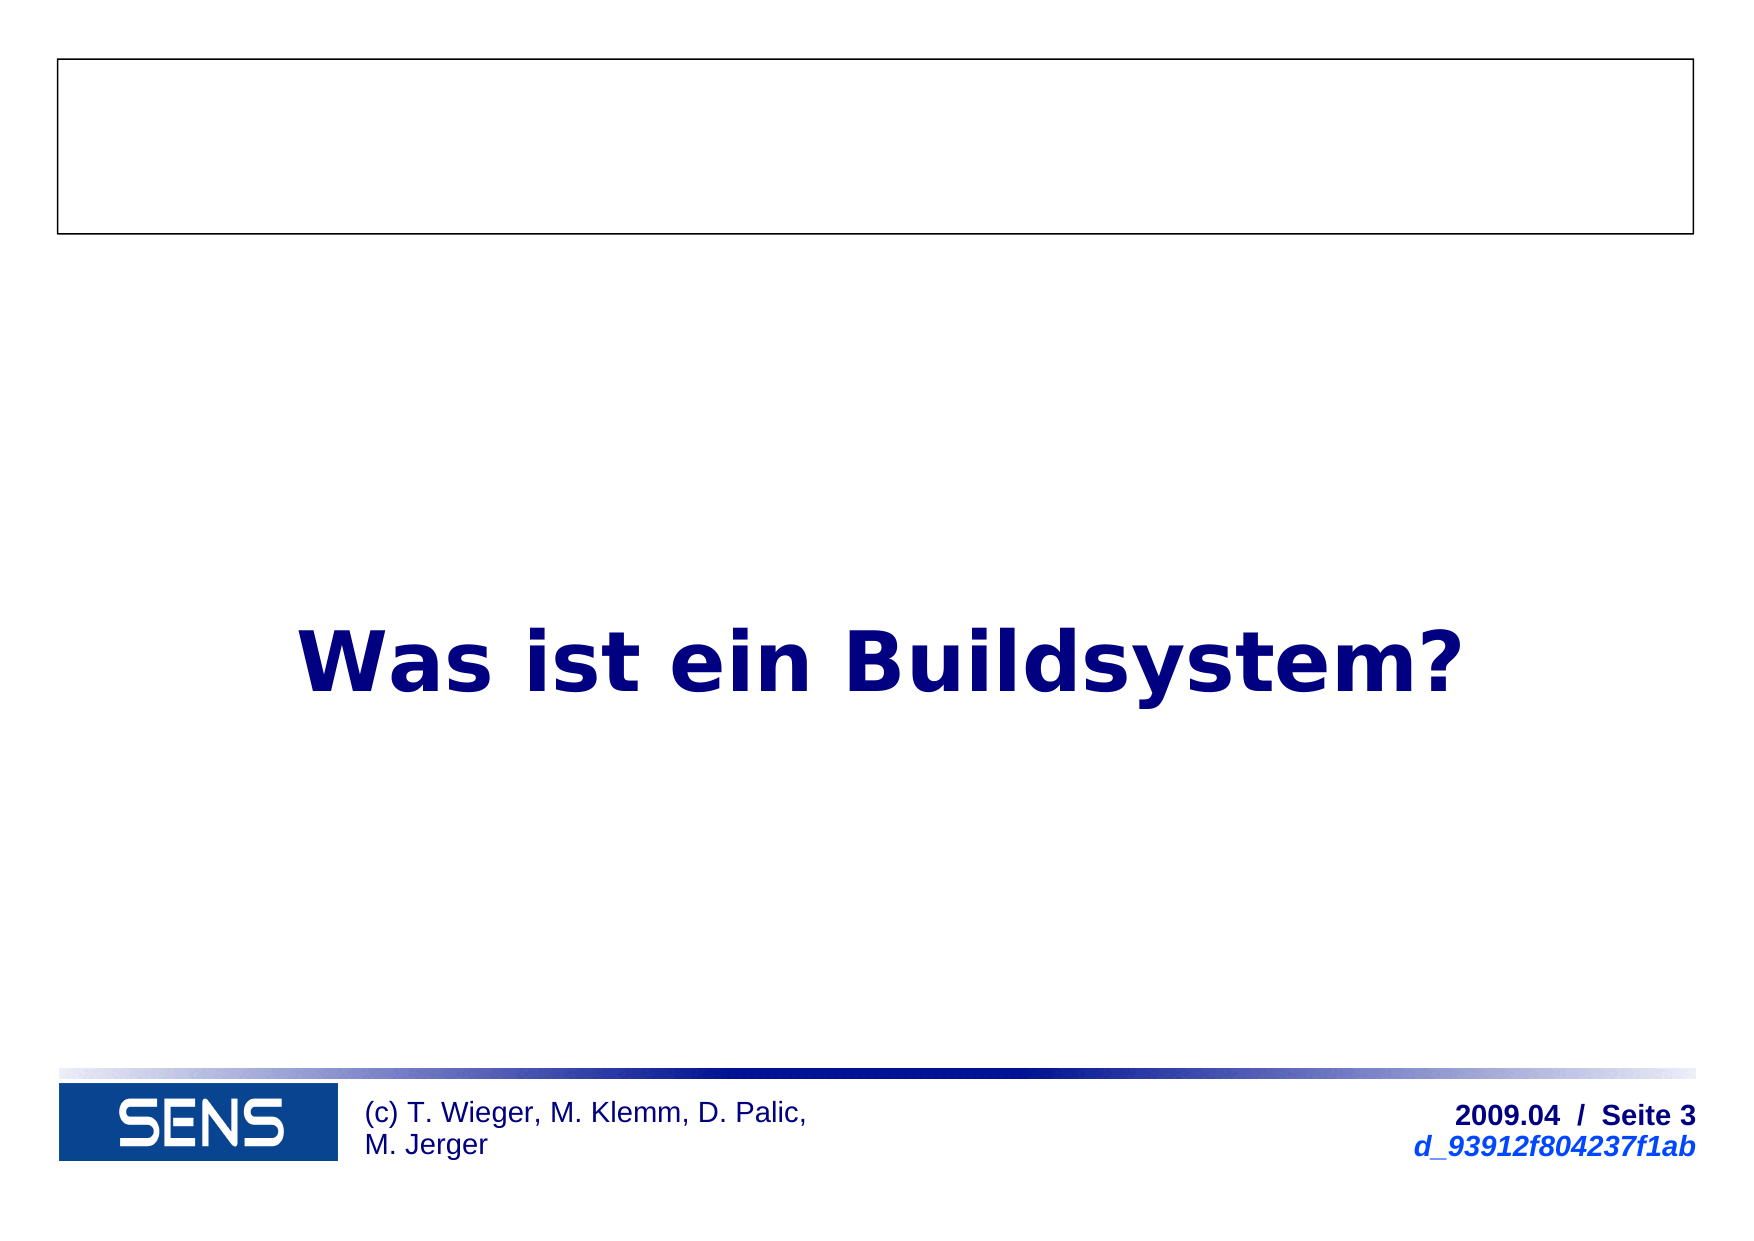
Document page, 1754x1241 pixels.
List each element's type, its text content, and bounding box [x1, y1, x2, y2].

picture [59, 1083, 338, 1161]
subtitle Was ist ein Buildsystem? [71, 272, 1693, 1053]
picture [59, 1068, 1696, 1079]
